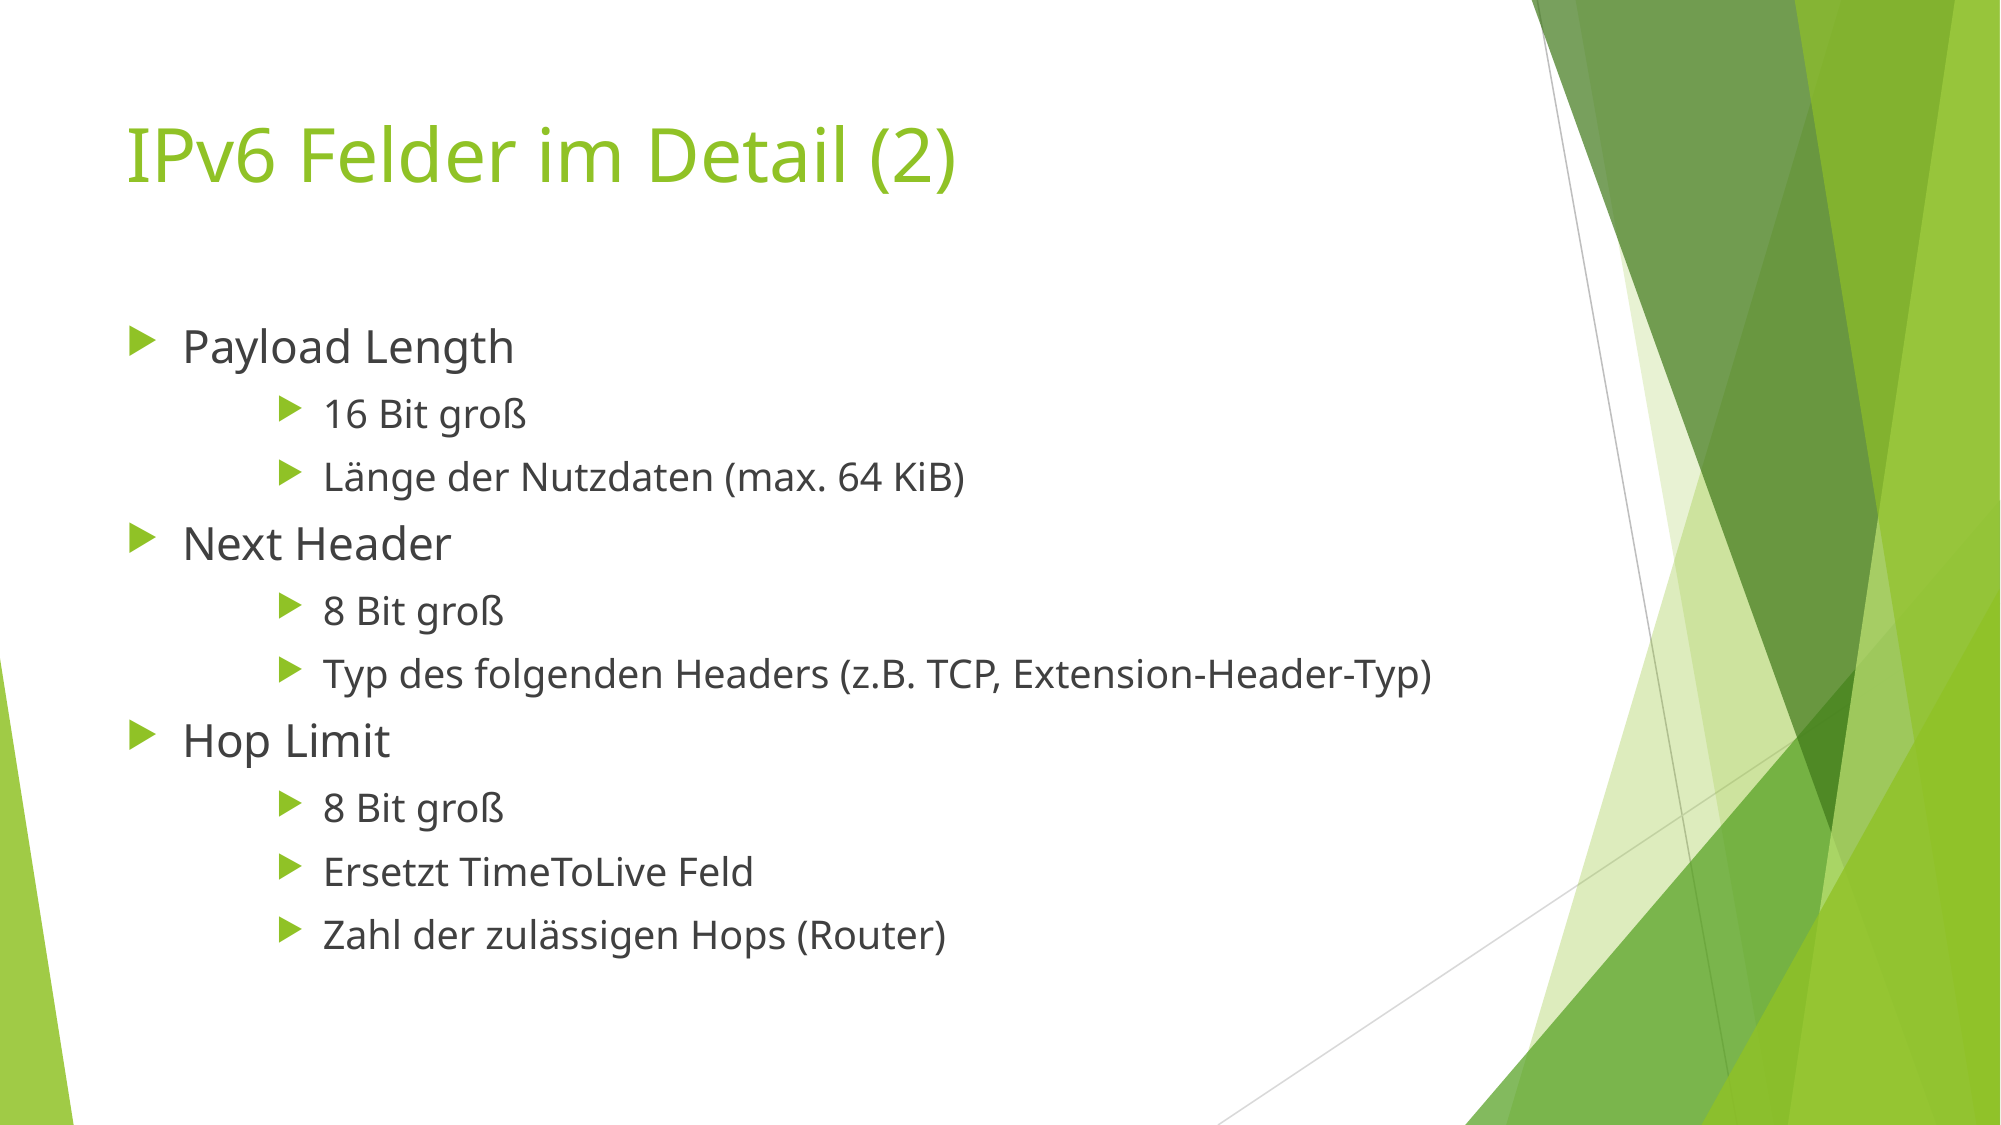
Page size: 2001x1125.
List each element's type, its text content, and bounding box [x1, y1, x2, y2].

title IPv6 Felder im Detail (2) [111, 99, 1522, 316]
list Payload Length 16 Bit groß Länge der Nutzdaten (max. 64 KiB) Next Header 8 Bit groß Typ des folgenden Headers (z.B. TCP, Extension-Header-Typ) Hop Limit 8 Bit groß Ersetzt TimeToLive Feld Zahl der zulässigen Hops (Router) [111, 316, 1522, 992]
